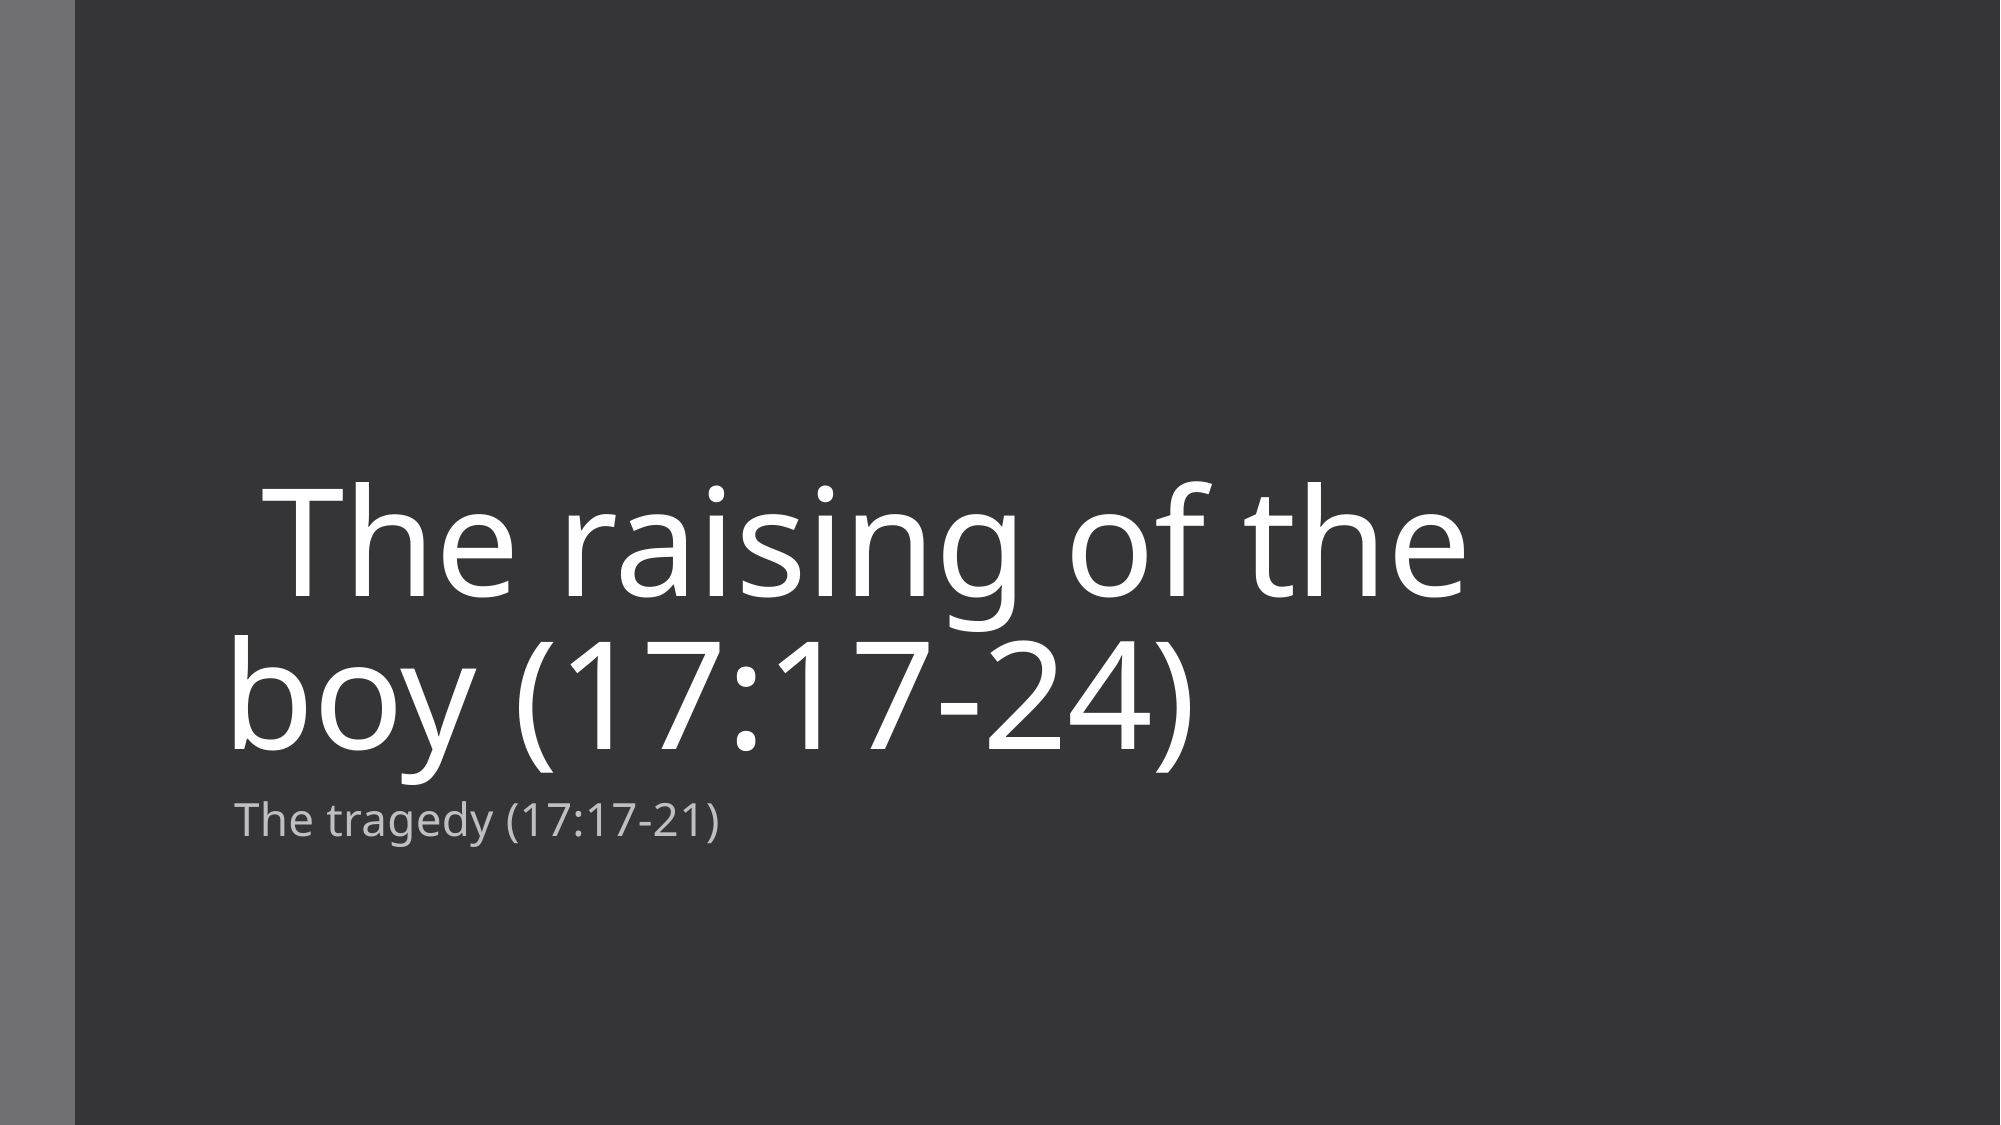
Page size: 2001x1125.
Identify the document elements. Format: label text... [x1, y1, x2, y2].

title The raising of the boy (17:17-24) [206, 124, 1752, 787]
subtitle The tragedy (17:17-21) [206, 787, 1752, 1066]
